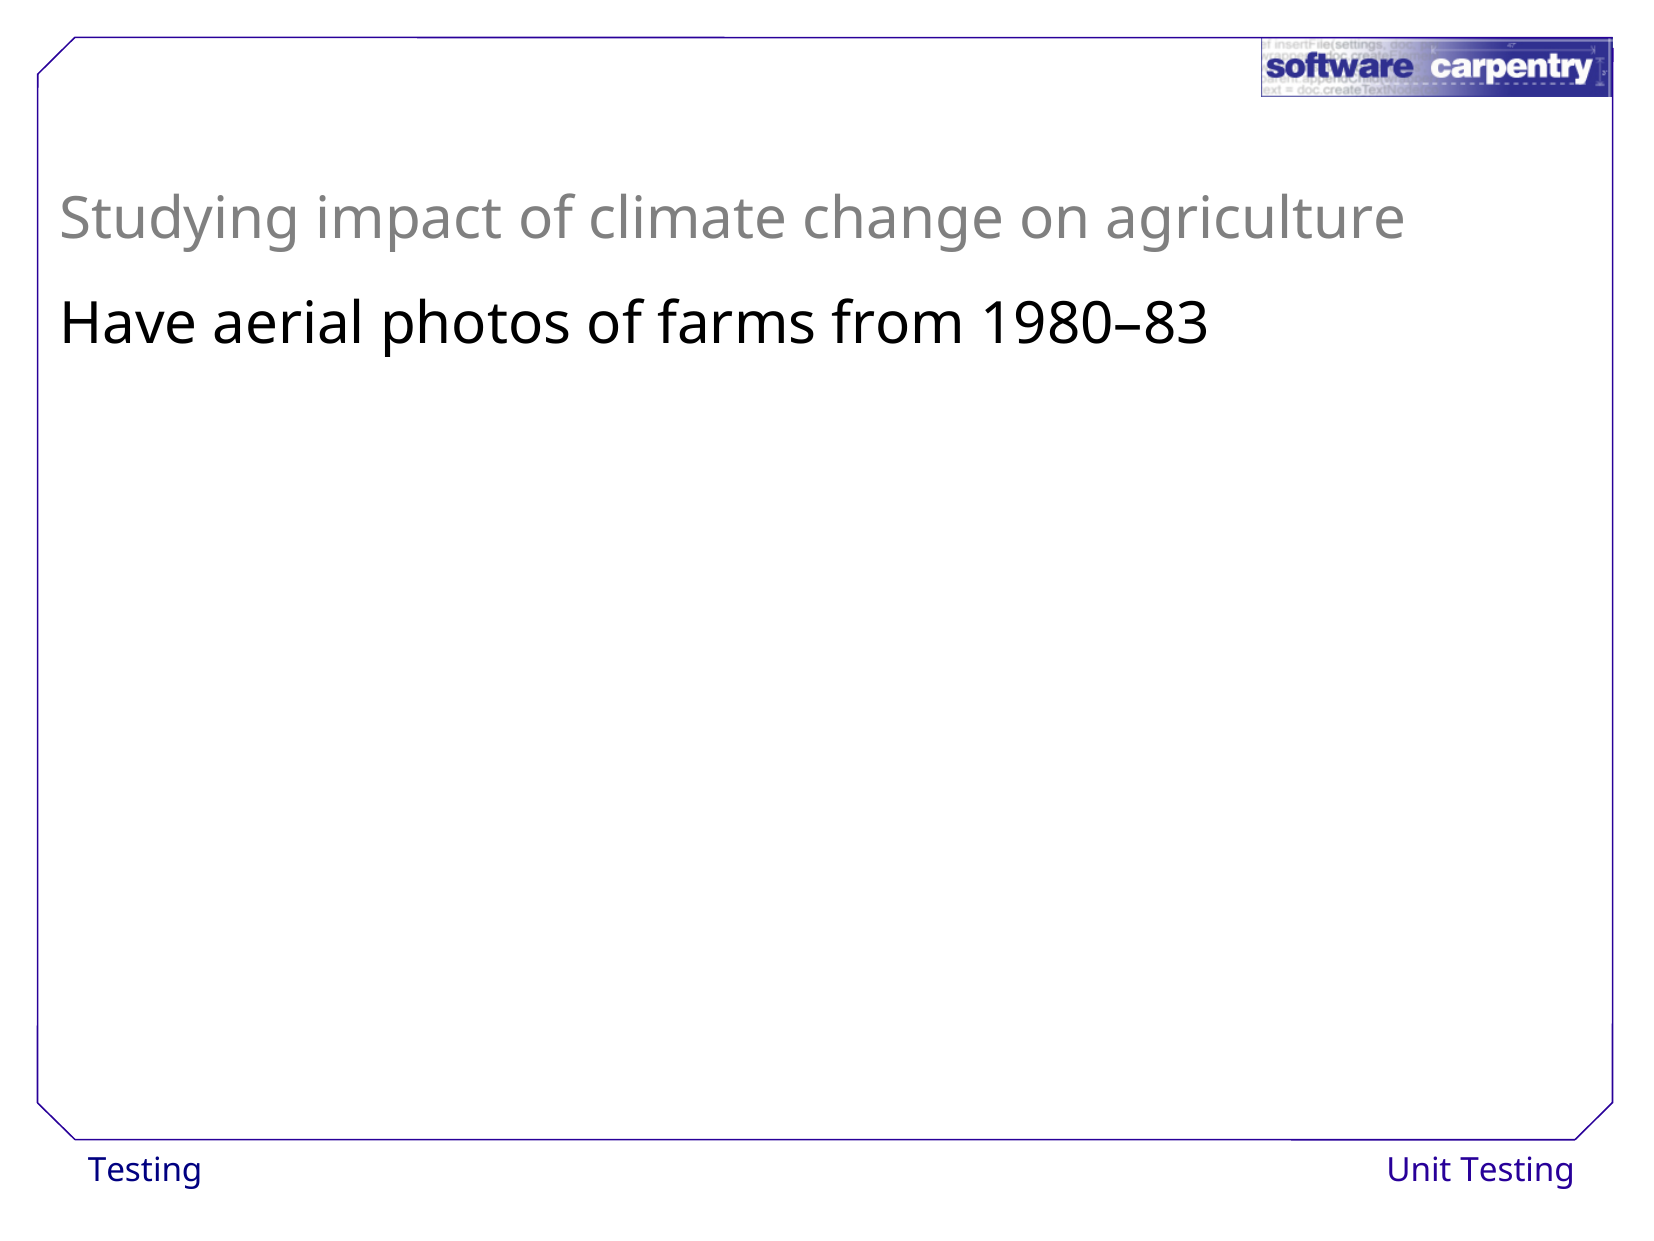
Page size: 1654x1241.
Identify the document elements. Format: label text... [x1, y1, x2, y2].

picture [1261, 39, 1613, 97]
text_box Studying impact of climate change on agriculture Have aerial photos of farms from 1980–83 [44, 137, 1572, 364]
